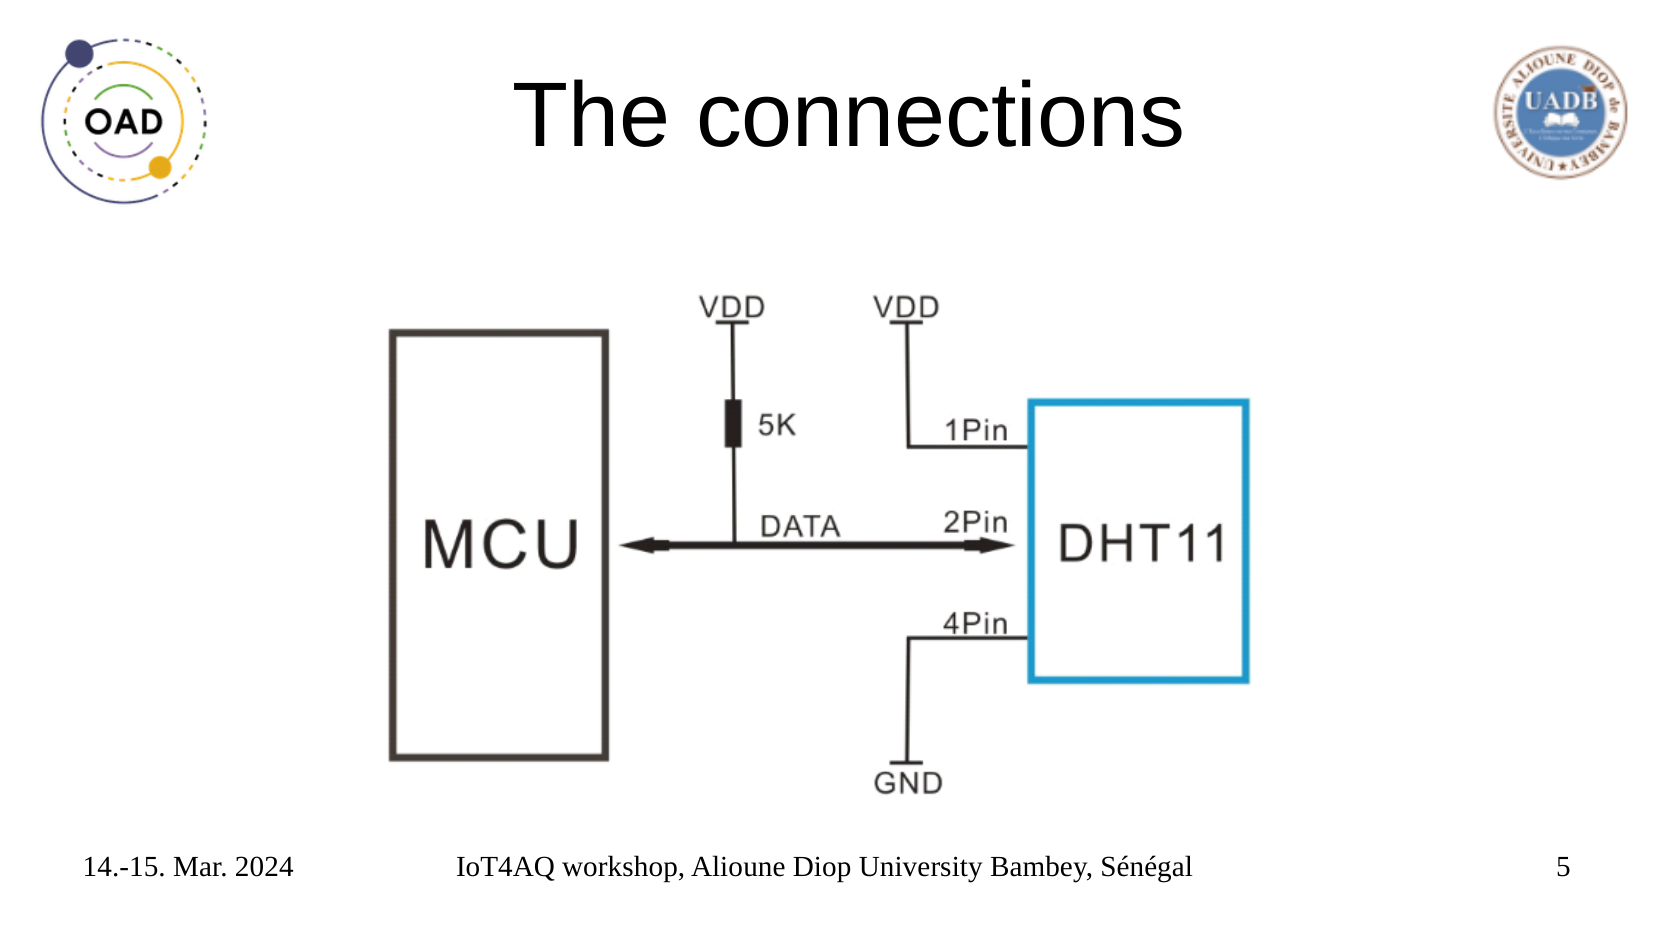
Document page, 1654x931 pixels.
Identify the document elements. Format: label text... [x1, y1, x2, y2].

picture [0, 24, 242, 225]
title The connections [278, 37, 1446, 193]
picture [342, 285, 1296, 825]
picture [1482, 37, 1641, 188]
